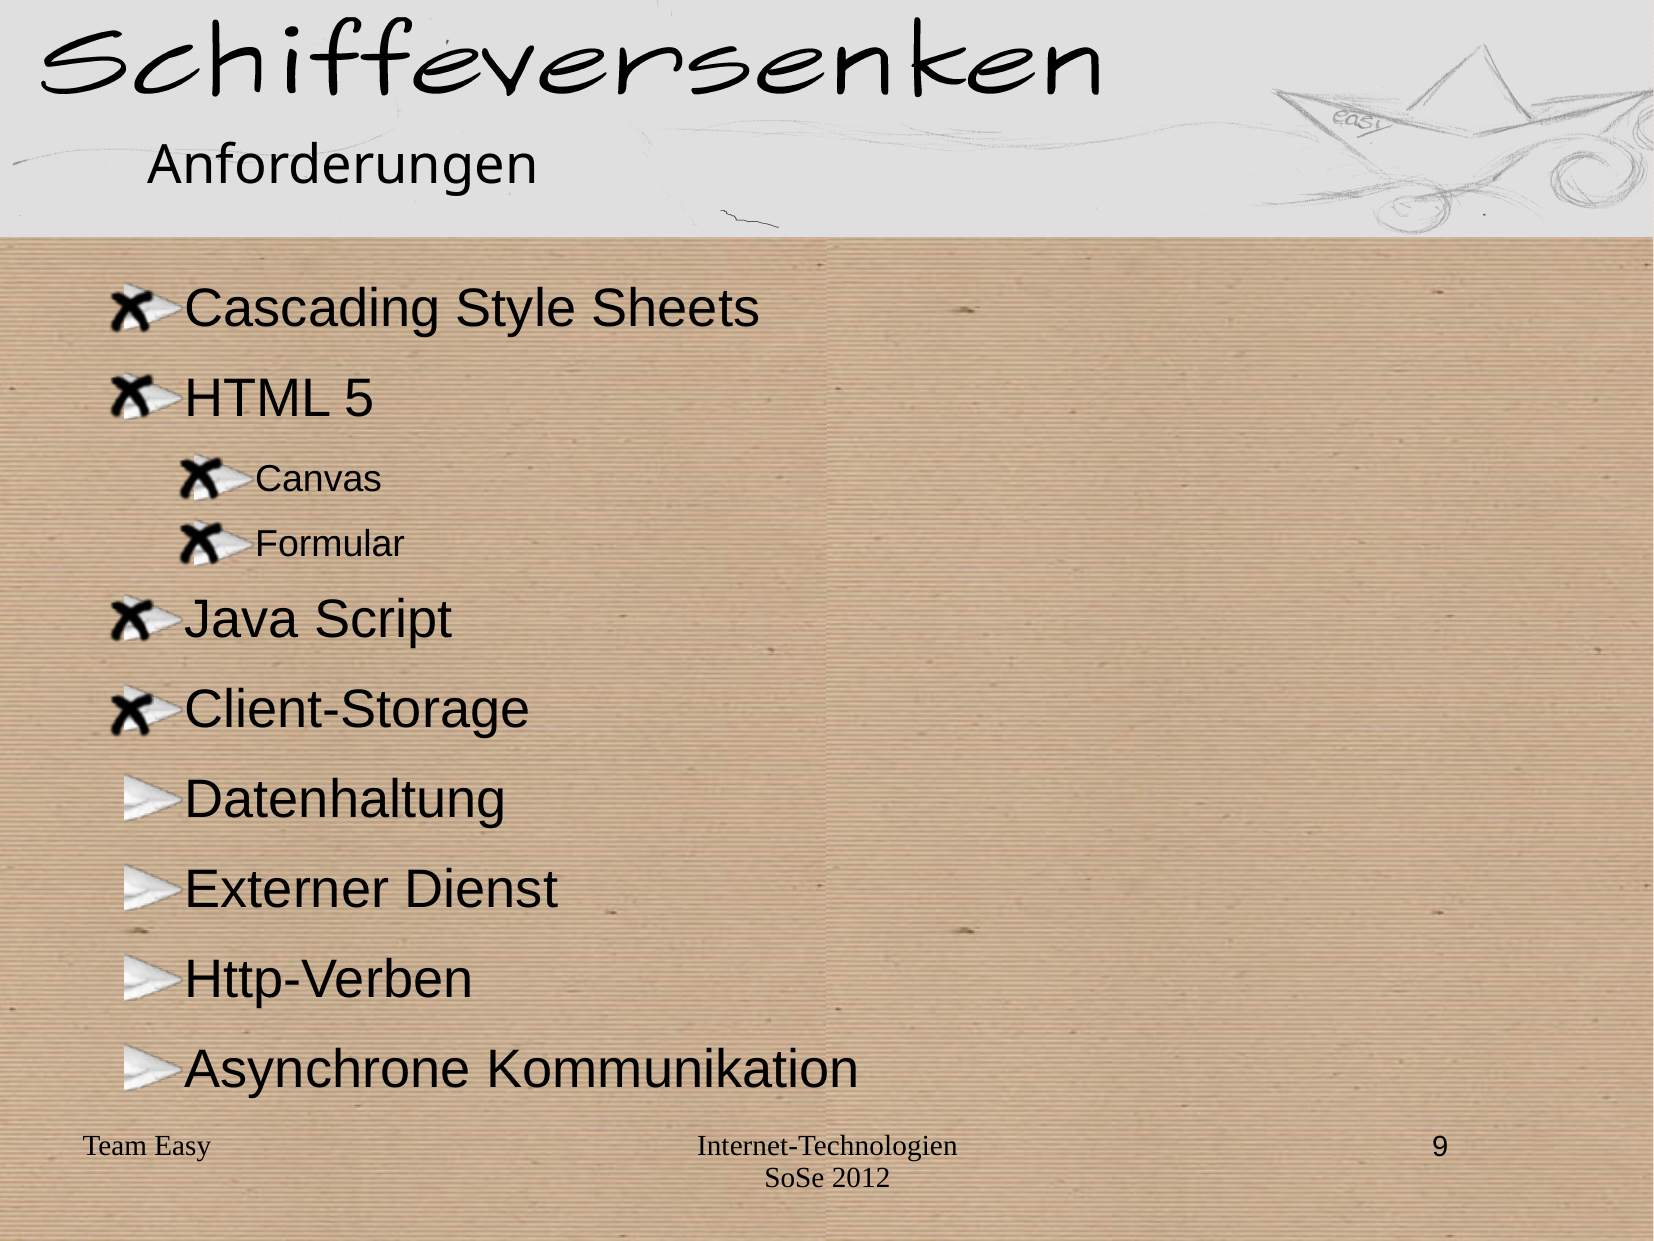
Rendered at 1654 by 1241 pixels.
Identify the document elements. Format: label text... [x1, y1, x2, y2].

picture [0, 0, 1654, 1241]
title Anforderungen [147, 59, 1093, 267]
list Cascading Style Sheets HTML 5 Canvas Formular Java Script Client-Storage Datenhaltung Externer Dienst Http-Verben Asynchrone Kommunikation [106, 276, 945, 1189]
